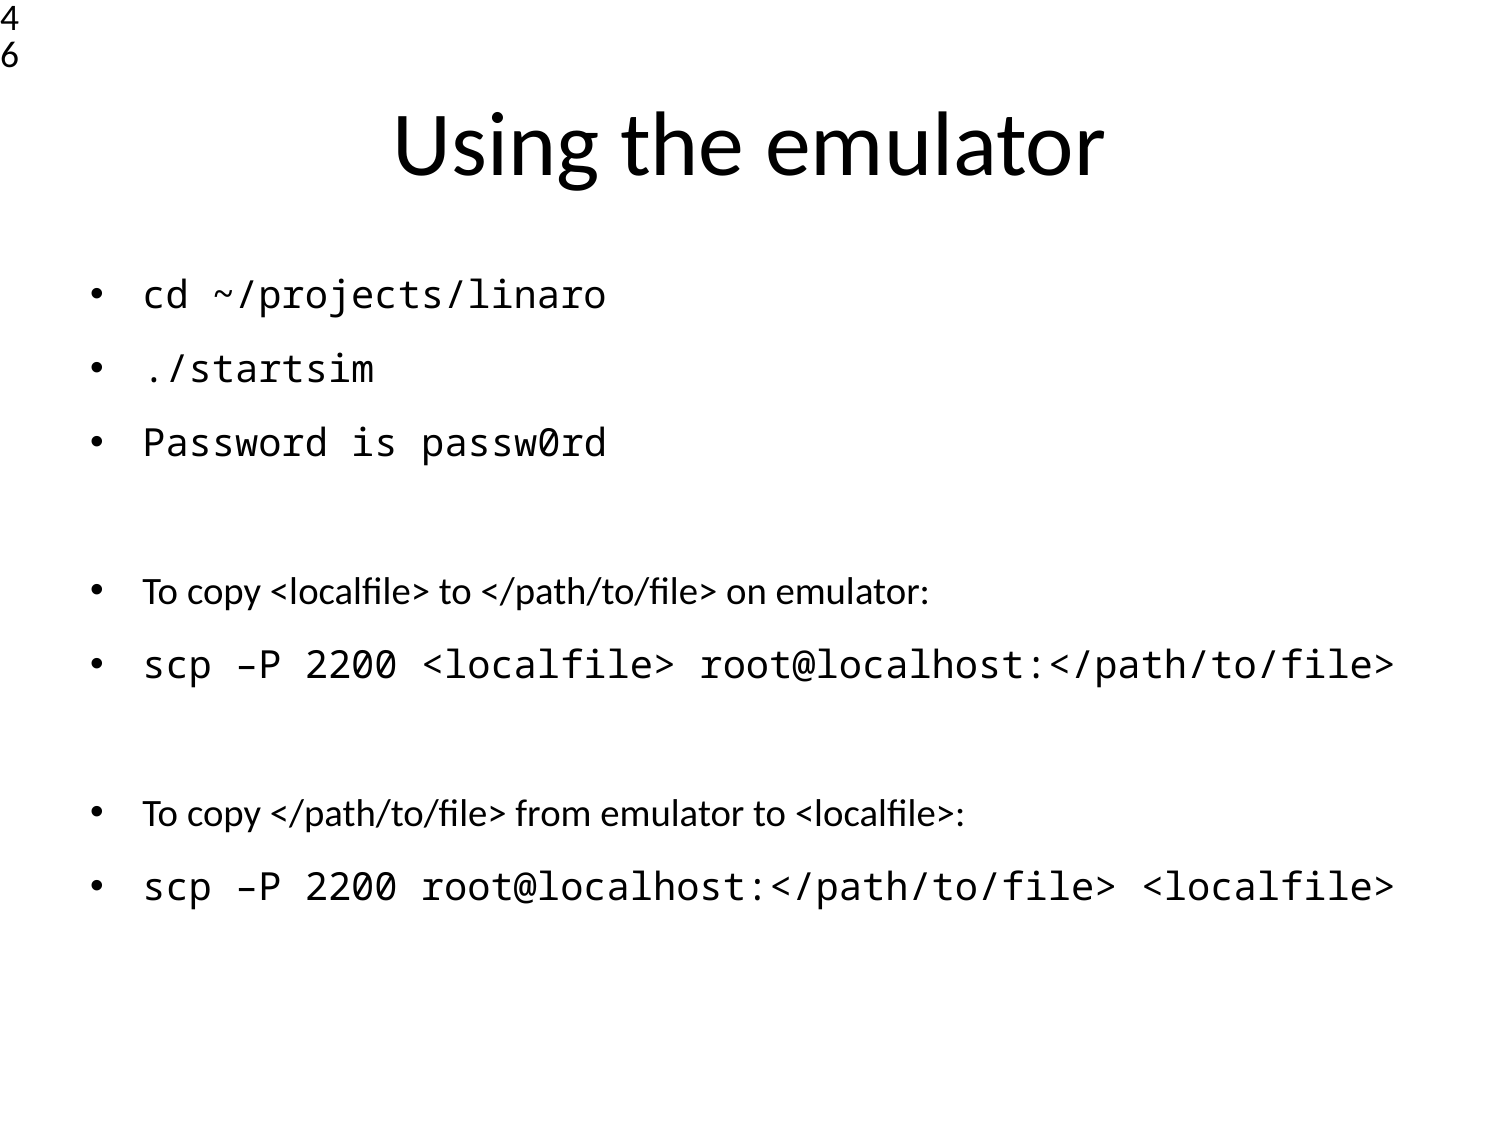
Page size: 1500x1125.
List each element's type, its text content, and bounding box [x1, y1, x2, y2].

list cd ~/projects/linaro ./startsim Password is passw0rd To copy <localfile> to </path/to/file> on emulator: scp –P 2200 <localfile> root@localhost:</path/to/file> To copy </path/to/file> from emulator to <localfile>: scp –P 2200 root@localhost:</path/to/file> <localfile> [75, 262, 1425, 1005]
title Using the emulator [75, 45, 1425, 233]
